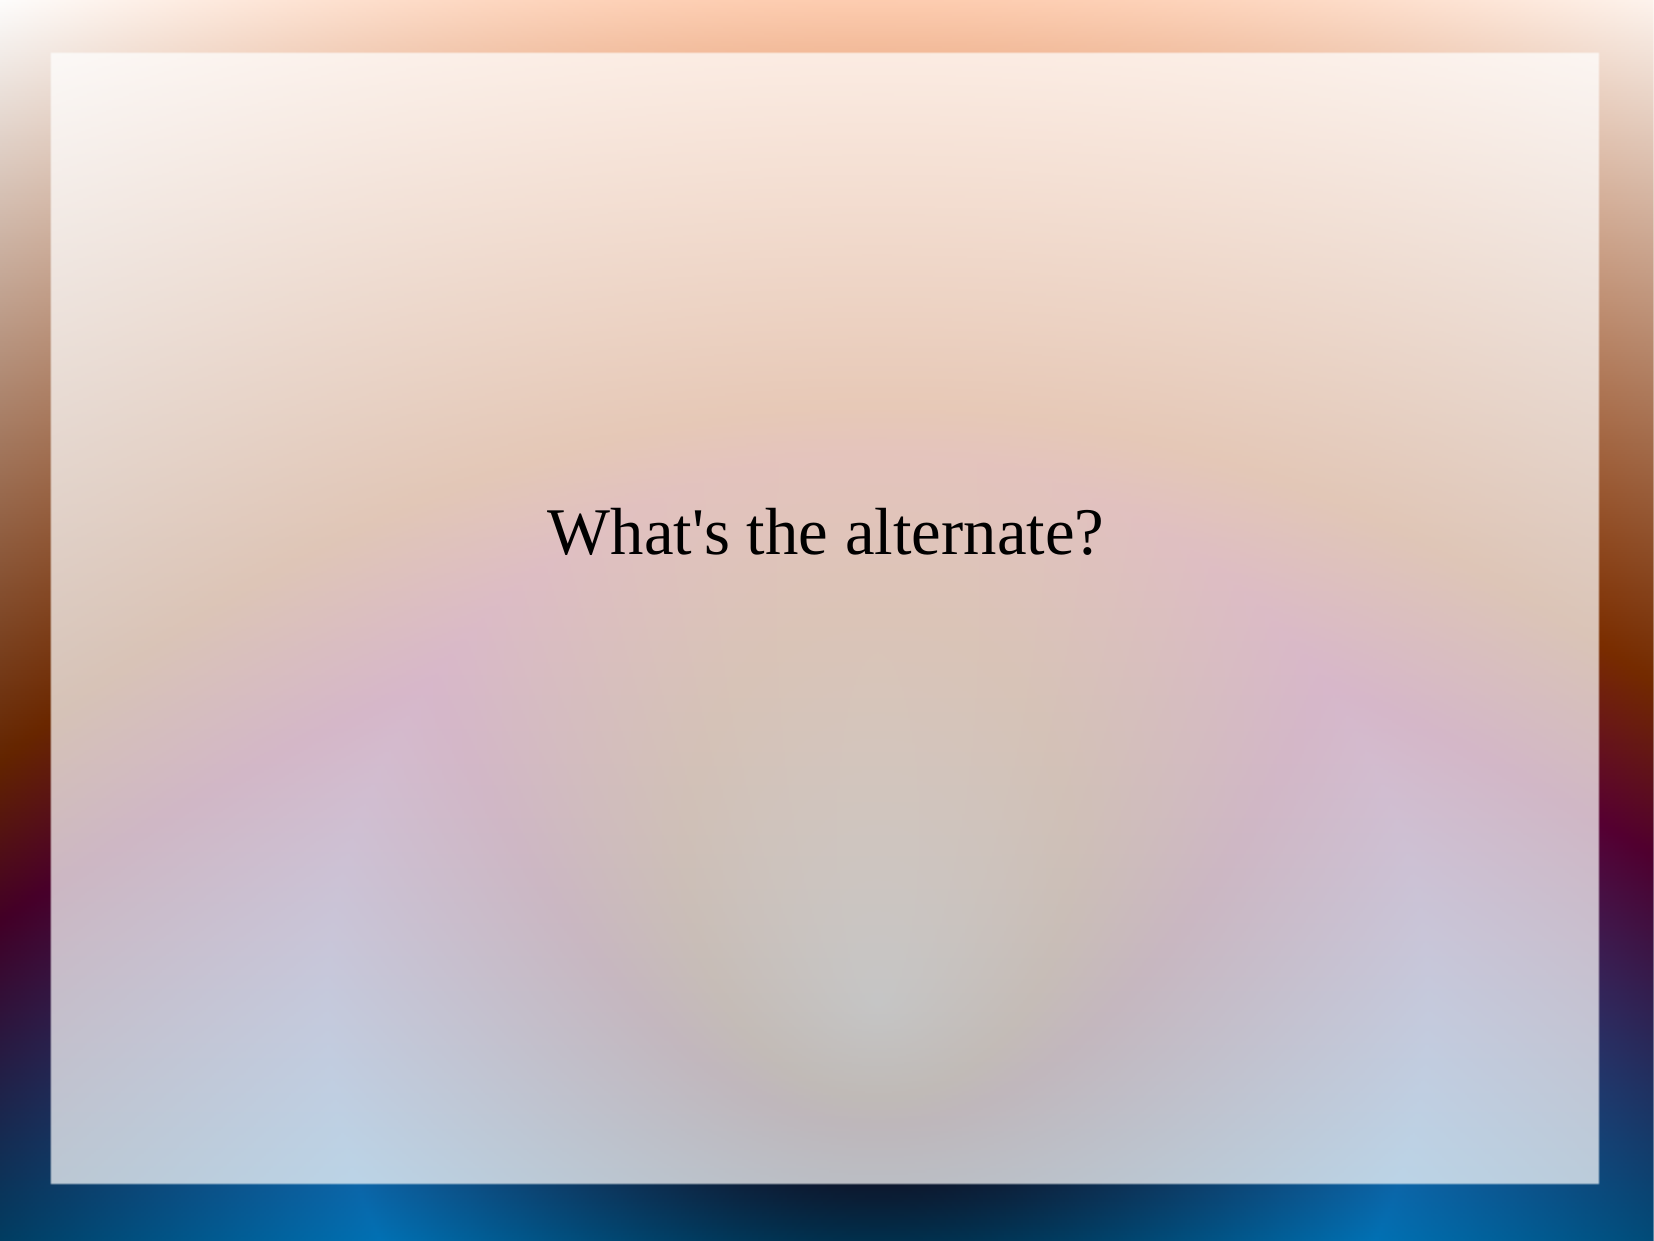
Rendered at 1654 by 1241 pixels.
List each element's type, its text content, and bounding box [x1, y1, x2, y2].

subtitle What's the alternate? [82, 55, 1571, 1010]
picture [0, 0, 1654, 1241]
